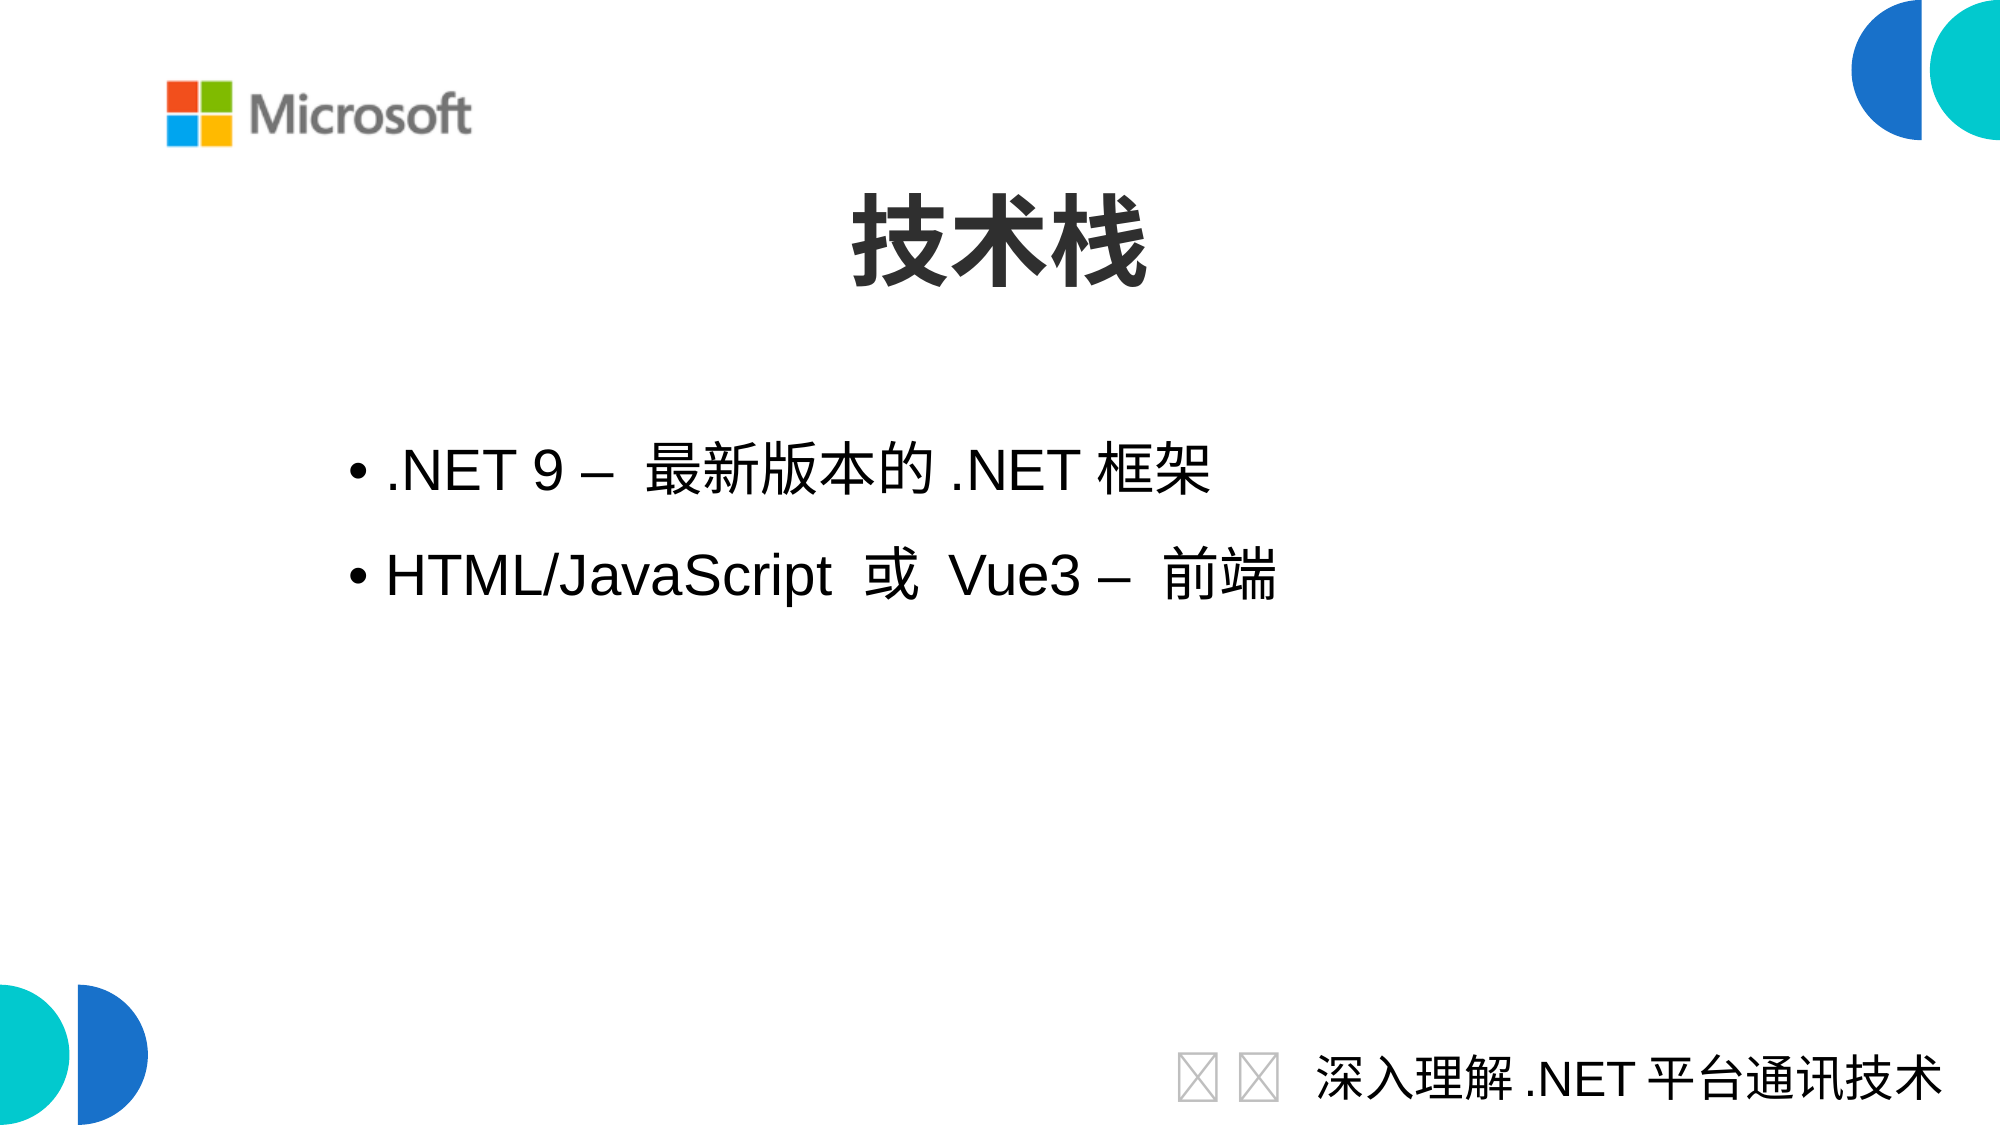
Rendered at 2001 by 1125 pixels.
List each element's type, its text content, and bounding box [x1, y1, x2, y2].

text_box • .NET 9 – 最新版本的.NET框架 • HTML/JavaScript 或 Vue3 – 前端 [333, 389, 1595, 685]
subtitle 🚀 🚀 深入理解.NET平台通讯技术 [1173, 1046, 1952, 1107]
title 技术栈 [138, 145, 1862, 332]
picture [85, 41, 552, 189]
